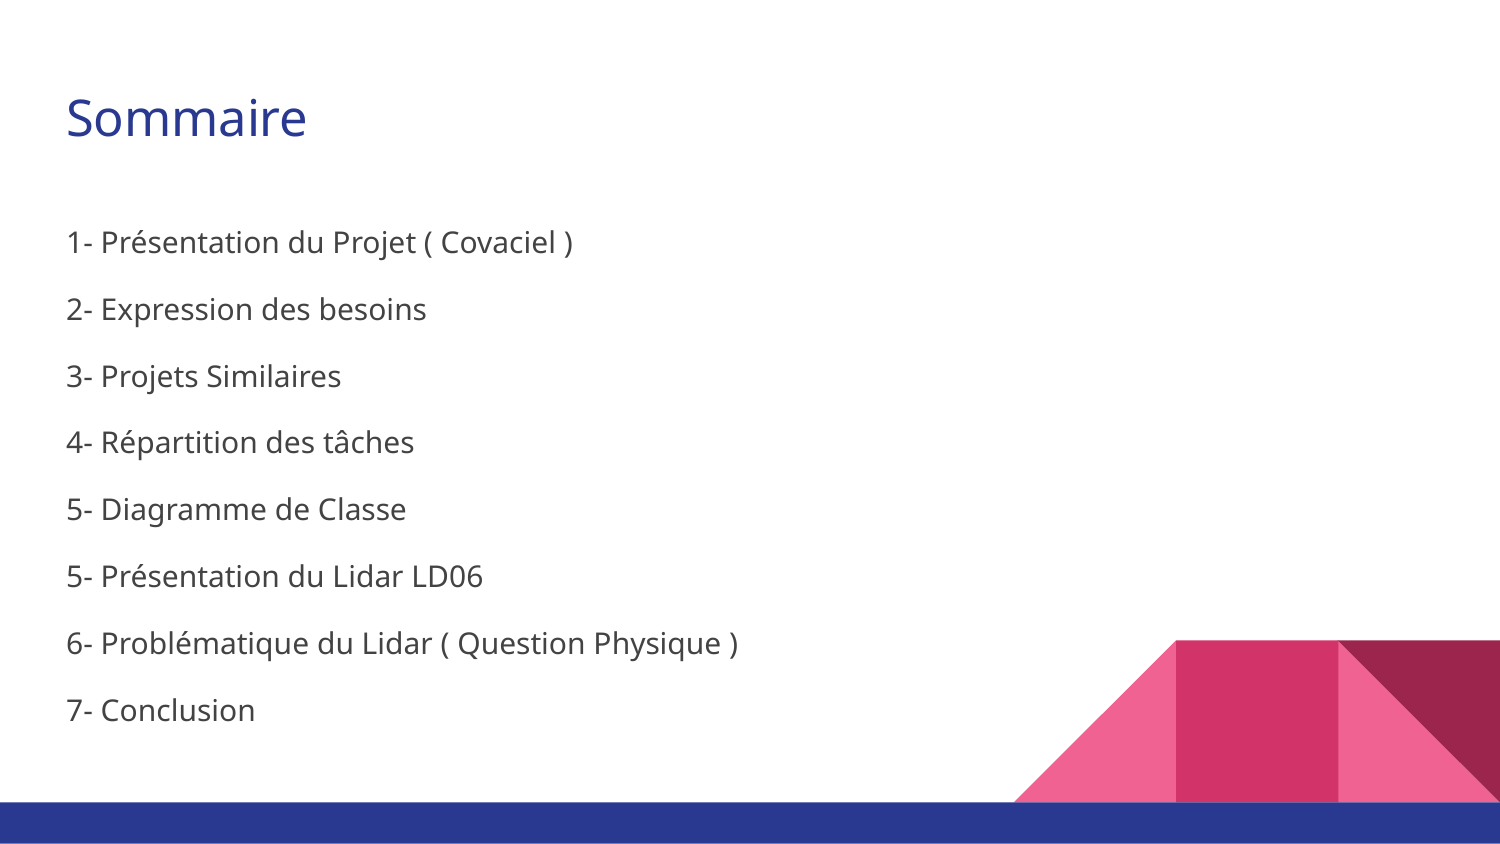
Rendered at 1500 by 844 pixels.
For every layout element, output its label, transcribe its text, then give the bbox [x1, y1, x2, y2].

list 1- Présentation du Projet ( Covaciel ) 2- Expression des besoins 3- Projets Similaires 4- Répartition des tâches 5- Diagramme de Classe 5- Présentation du Lidar LD06 6- Problématique du Lidar ( Question Physique ) 7- Conclusion [51, 200, 1449, 749]
title Sommaire [51, 67, 1449, 167]
